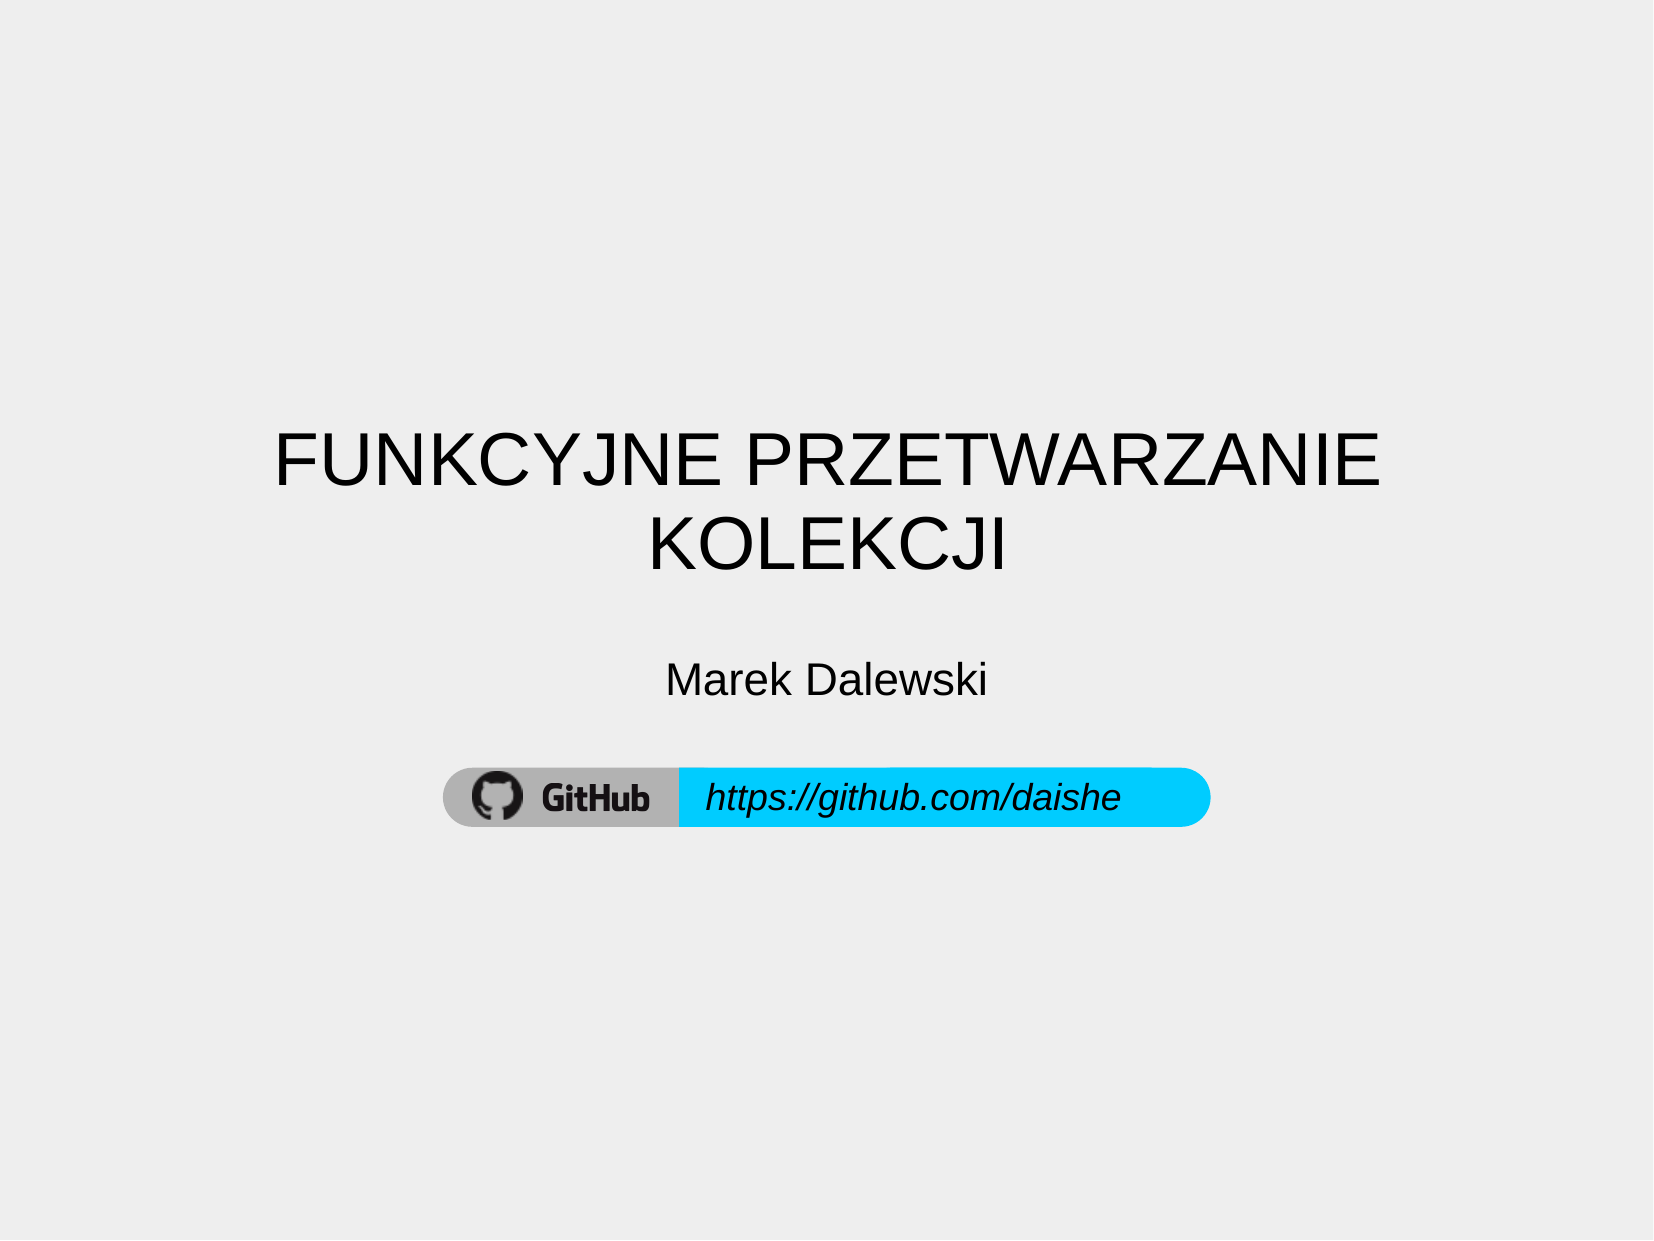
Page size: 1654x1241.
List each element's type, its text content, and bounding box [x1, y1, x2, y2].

text_box [442, 767, 679, 827]
picture [472, 771, 523, 822]
text_box FUNKCYJNE PRZETWARZANIE KOLEKCJI [61, 409, 1597, 593]
text_box https://github.com/daishe [679, 767, 1152, 827]
text_box [1152, 767, 1211, 827]
text_box Marek Dalewski [59, 644, 1595, 714]
picture [534, 772, 658, 824]
